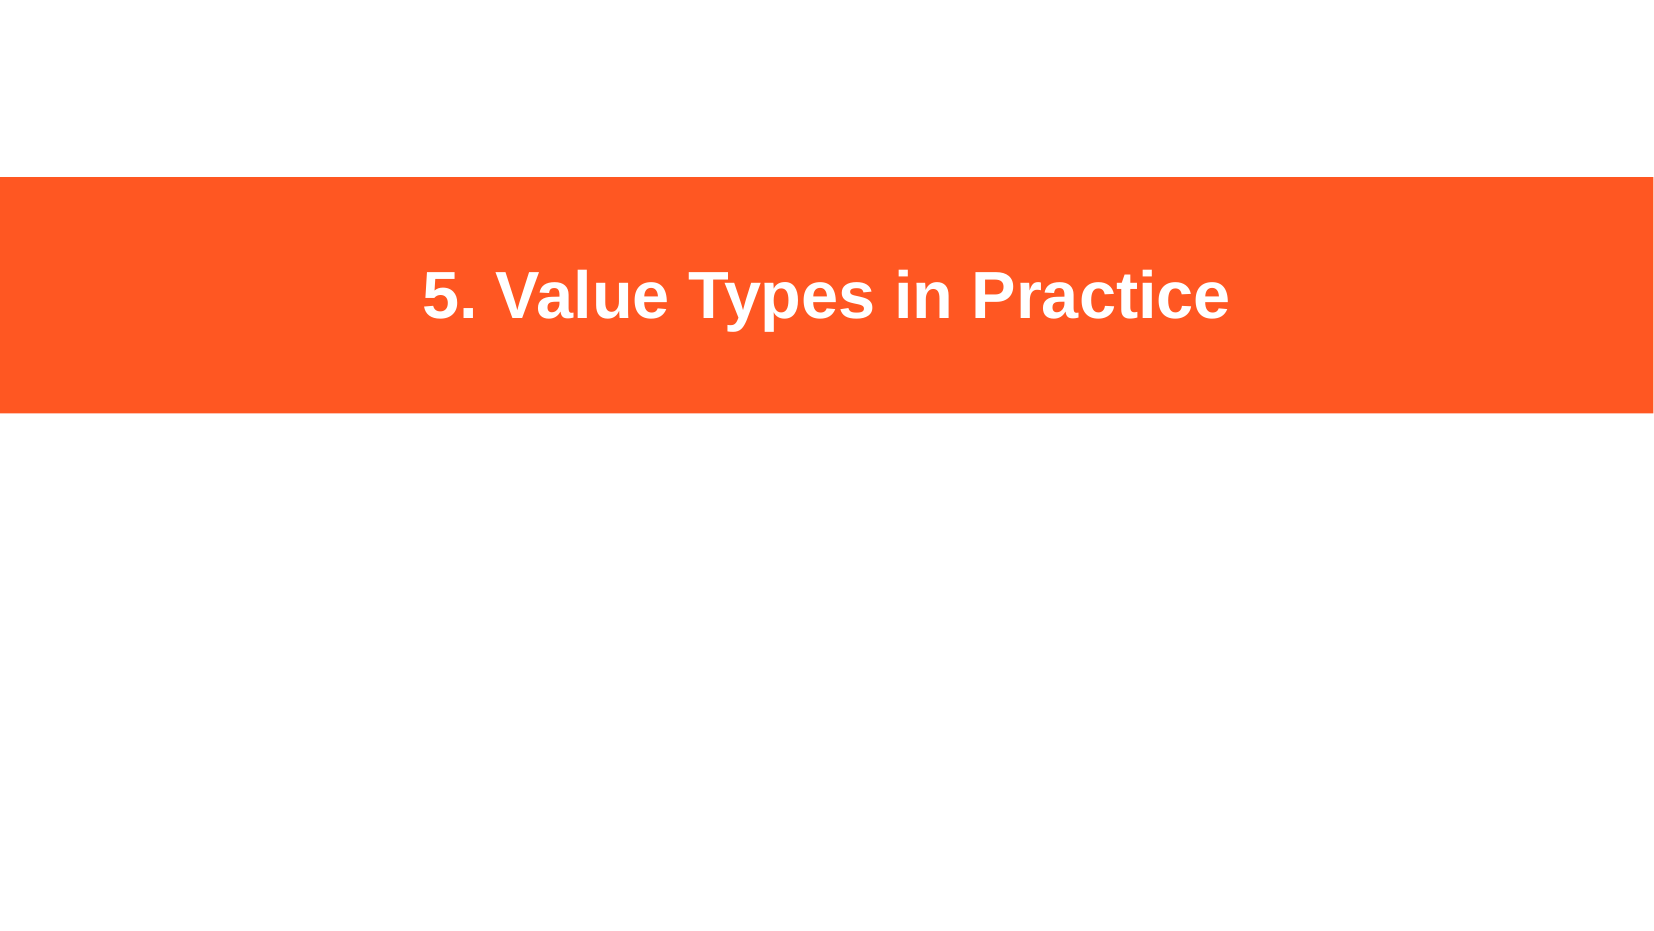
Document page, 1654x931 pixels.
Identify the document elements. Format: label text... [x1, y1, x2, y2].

title 5. Value Types in Practice [0, 177, 1654, 414]
